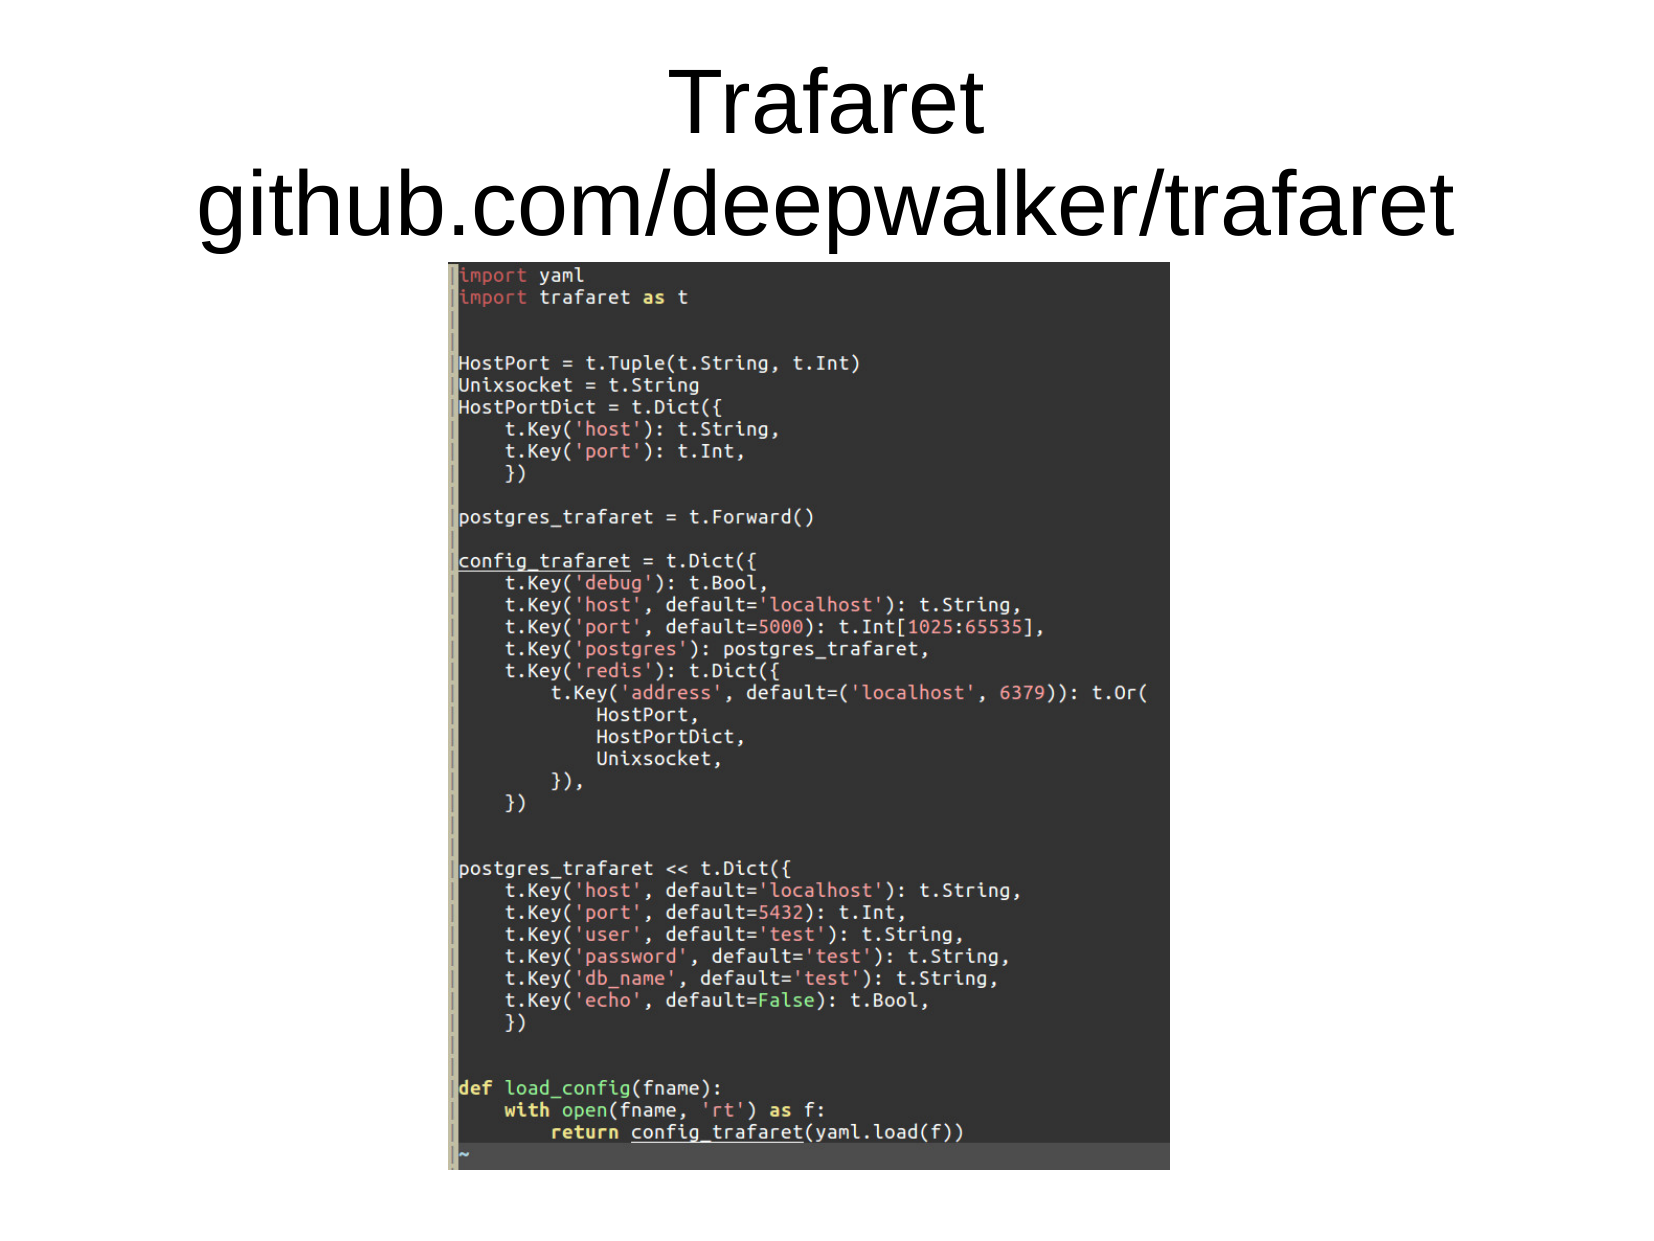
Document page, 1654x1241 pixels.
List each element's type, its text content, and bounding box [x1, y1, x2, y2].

title Trafaret github.com/deepwalker/trafaret [82, 49, 1571, 257]
picture [448, 262, 1170, 1170]
